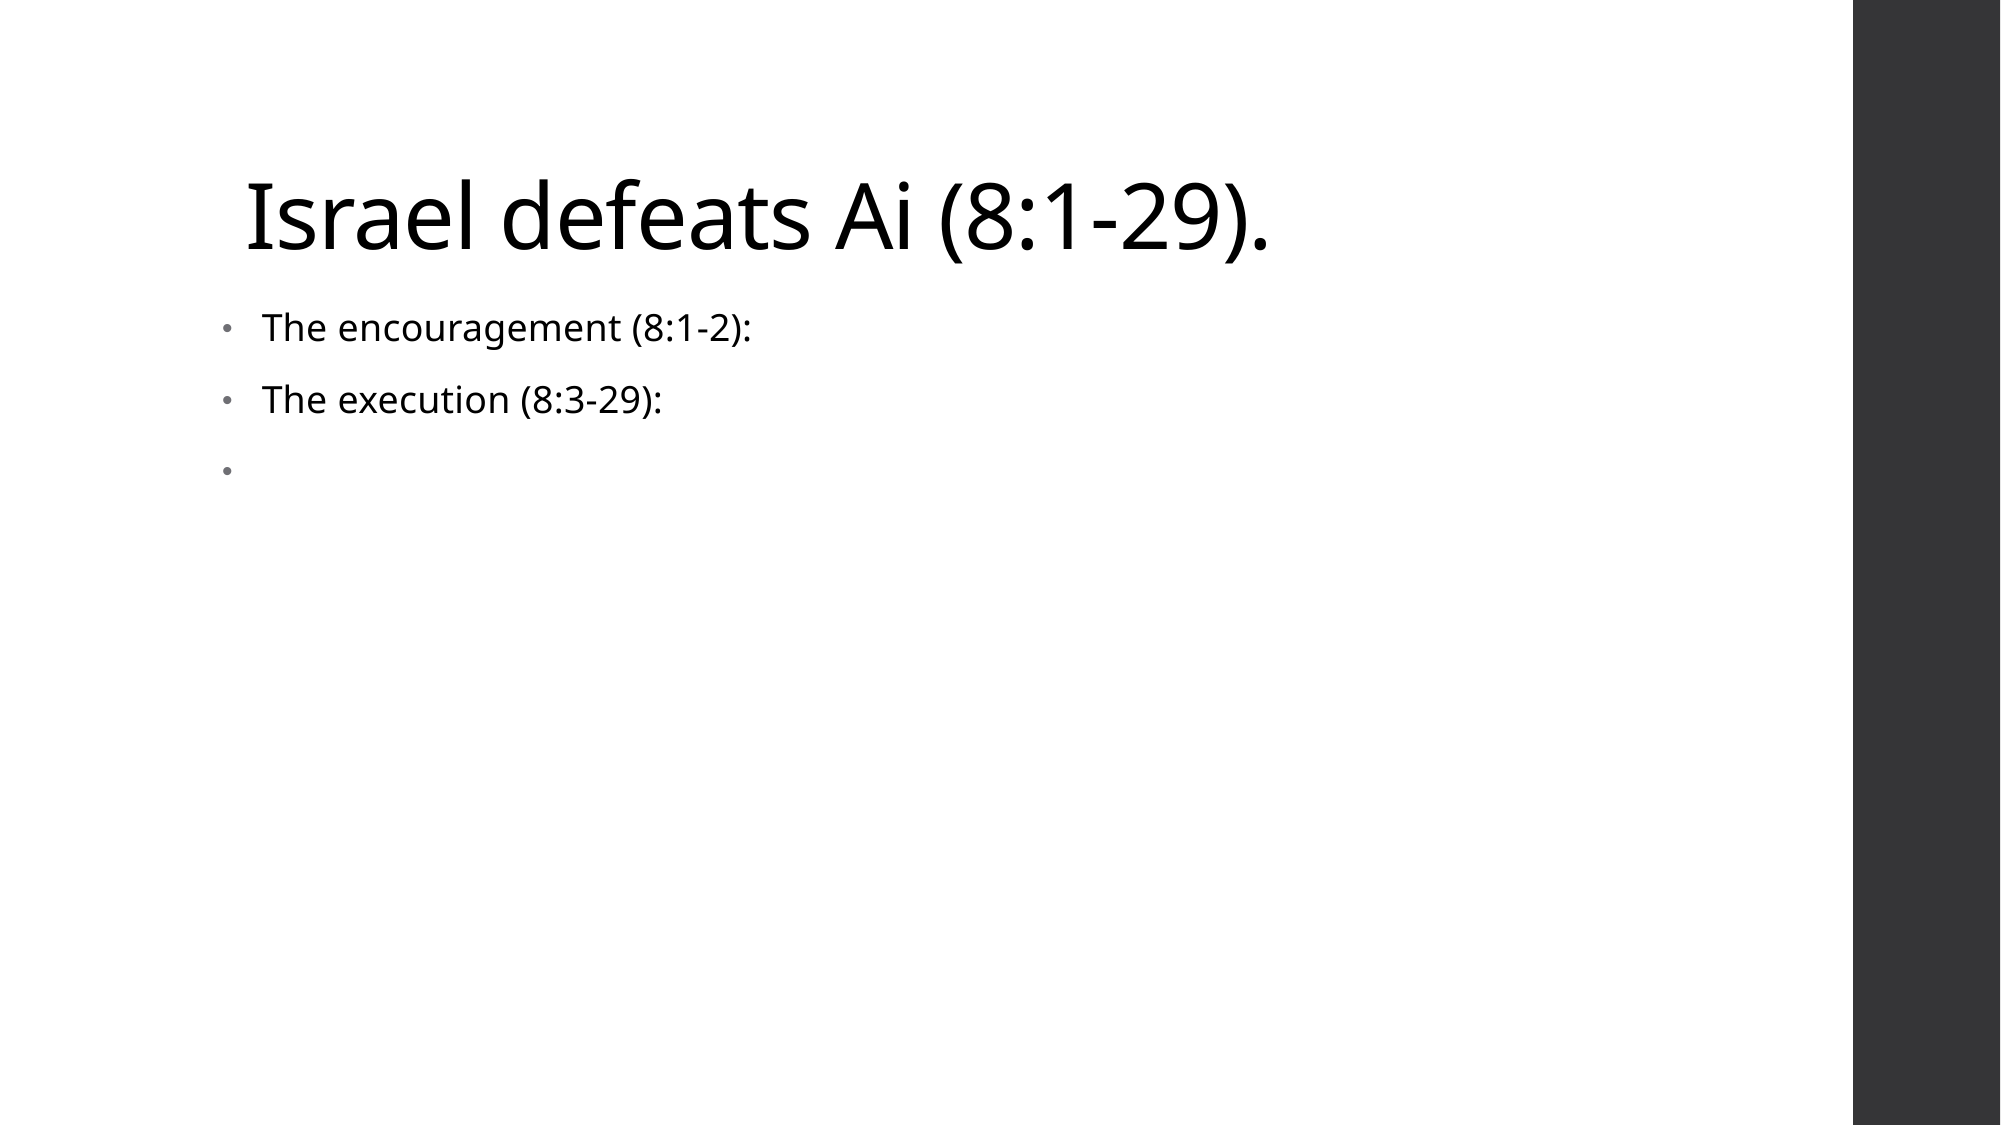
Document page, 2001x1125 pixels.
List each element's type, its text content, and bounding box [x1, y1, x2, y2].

title Israel defeats Ai (8:1-29). [206, 60, 1797, 278]
list The encouragement (8:1-2): The execution (8:3-29): [206, 299, 1617, 1014]
